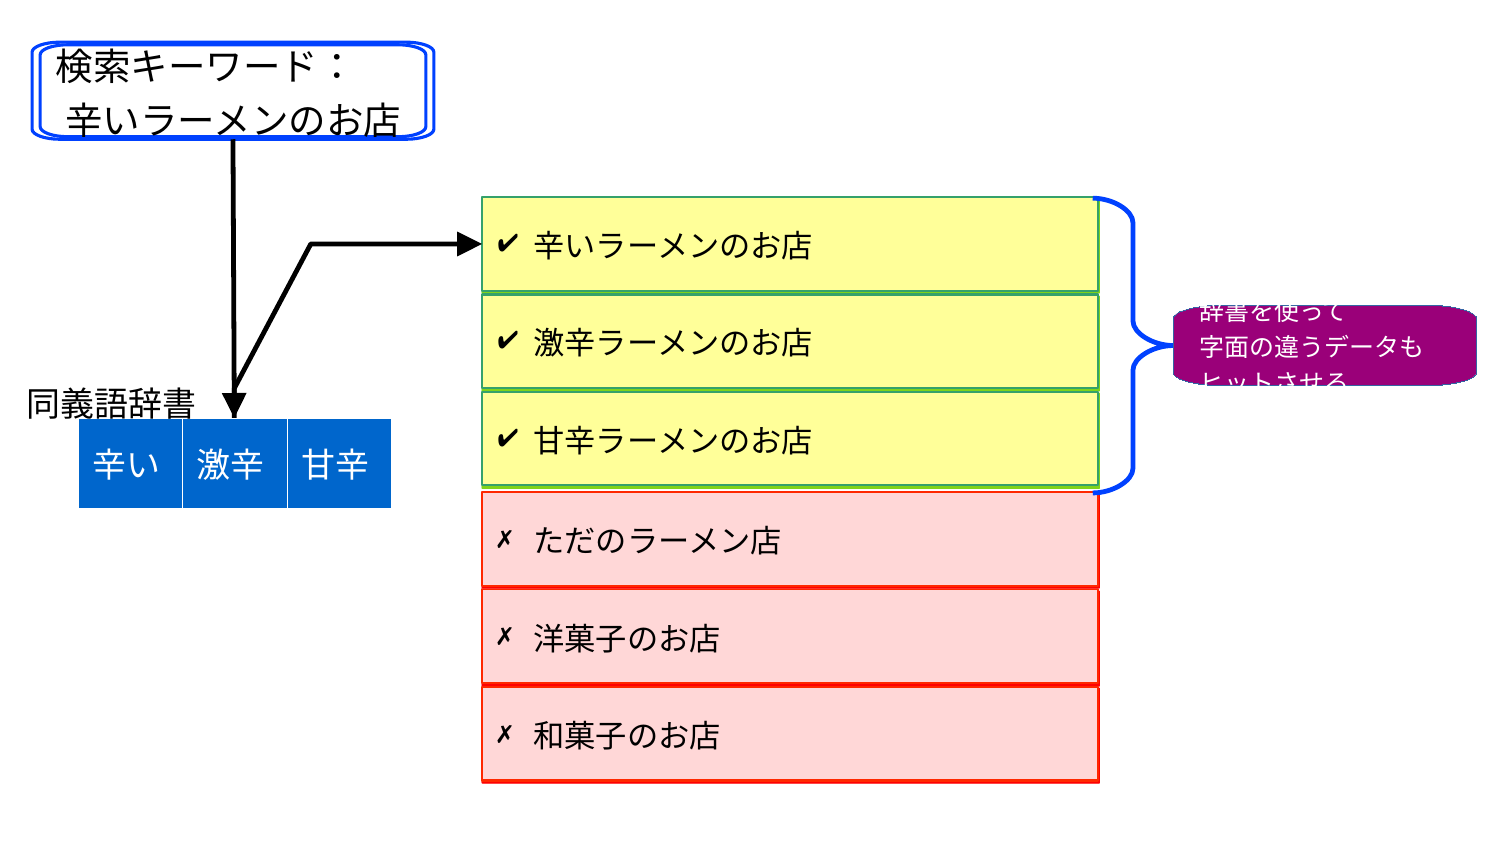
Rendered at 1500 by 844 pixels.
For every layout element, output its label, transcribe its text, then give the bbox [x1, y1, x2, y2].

text_box 検索キーワード： 辛いラーメンのお店 [40, 44, 426, 137]
table_header 辛い [79, 419, 182, 508]
text_box 和菓子のお店 [482, 686, 1099, 781]
text_box 甘辛ラーメンのお店 [482, 391, 1099, 486]
text_box ただのラーメン店 [482, 492, 1099, 586]
text_box 同義語辞書 [11, 369, 237, 419]
table_header 激辛 [183, 419, 287, 508]
text_box [32, 42, 434, 140]
text_box 洋菓子のお店 [482, 589, 1099, 684]
text_box 辛いラーメンのお店 [482, 197, 1099, 291]
text_box 辞書を使って 字面の違うデータもヒットさせる [1173, 305, 1477, 386]
text_box 激辛ラーメンのお店 [482, 294, 1099, 389]
table_header 甘辛 [288, 419, 391, 508]
